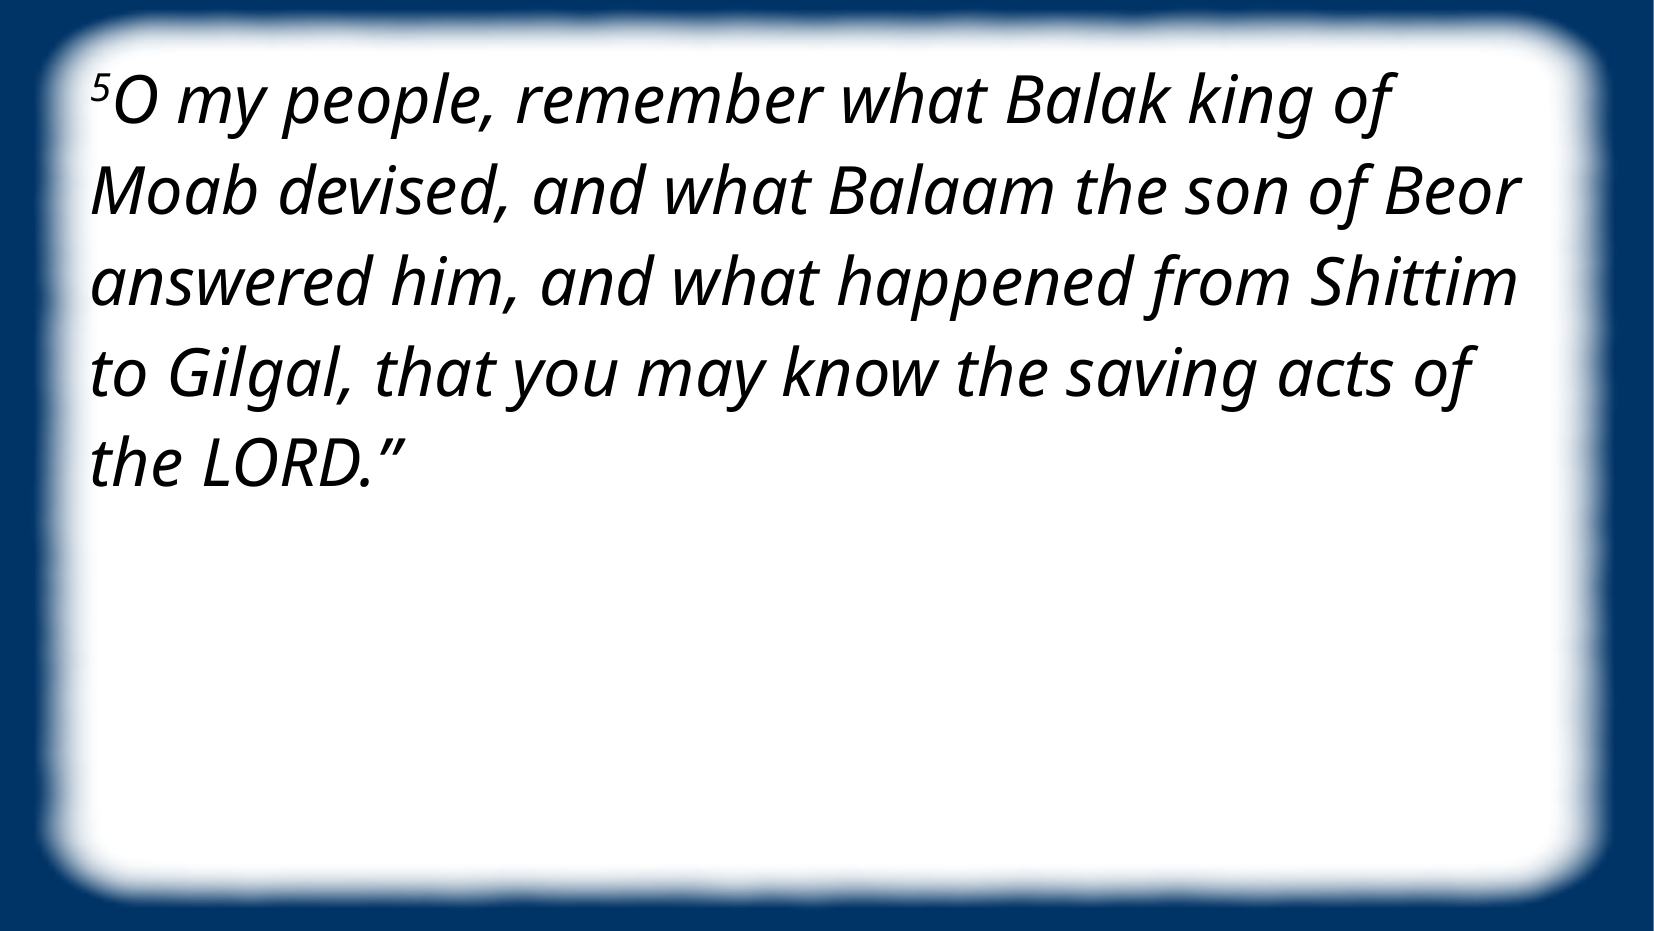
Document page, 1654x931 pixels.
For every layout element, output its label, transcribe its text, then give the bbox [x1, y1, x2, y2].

text_box 5O my people, remember what Balak king of Moab devised, and what Balaam the son of Beor answered him, and what happened from Shittim to Gilgal, that you may know the saving acts of the LORD.” [75, 45, 1576, 504]
picture [0, 0, 1654, 931]
